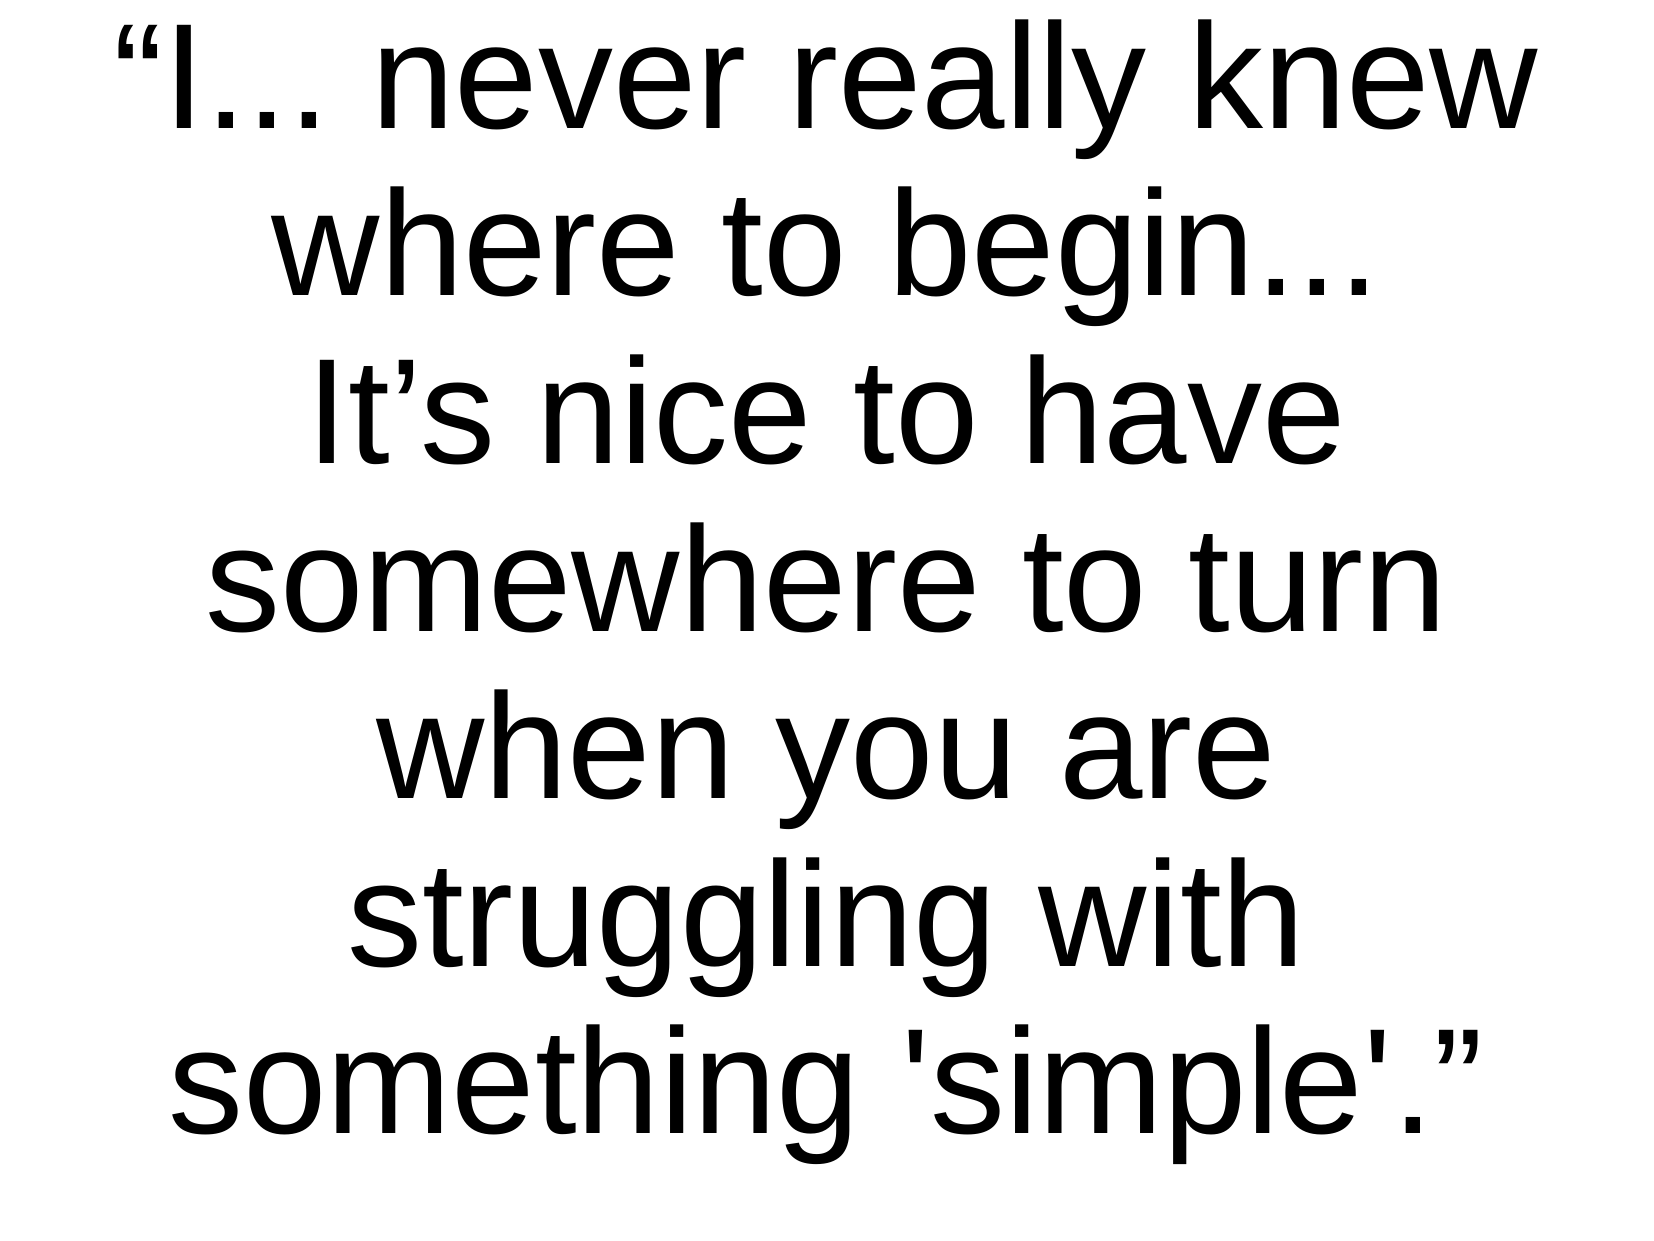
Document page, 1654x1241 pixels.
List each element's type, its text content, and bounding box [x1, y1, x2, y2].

subtitle “I... never really knew where to begin... It’s nice to have somewhere to turn when you are struggling with something 'simple'.” [82, 0, 1571, 1166]
